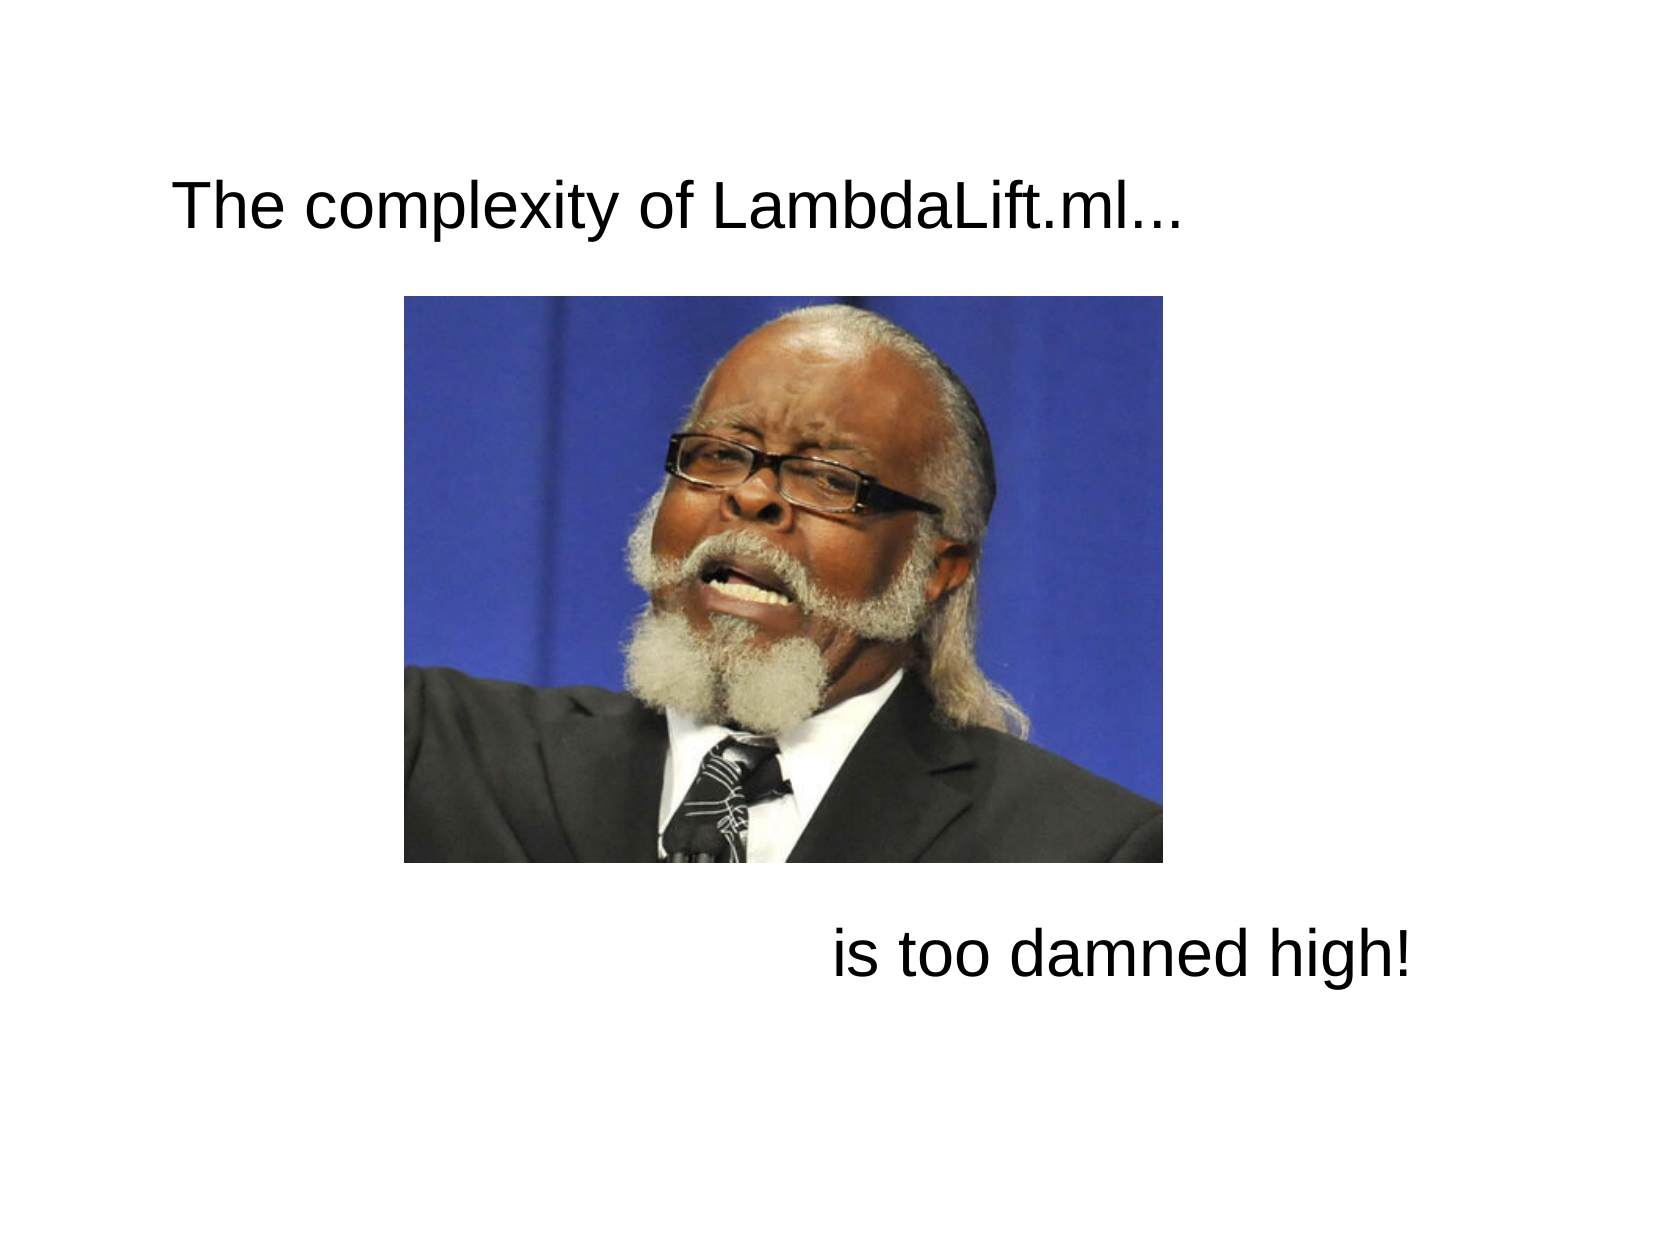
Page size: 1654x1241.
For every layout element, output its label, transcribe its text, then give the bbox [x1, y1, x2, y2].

subtitle The complexity of LambdaLift.ml... is too damned high! [82, 49, 1571, 1109]
picture [404, 296, 1163, 863]
